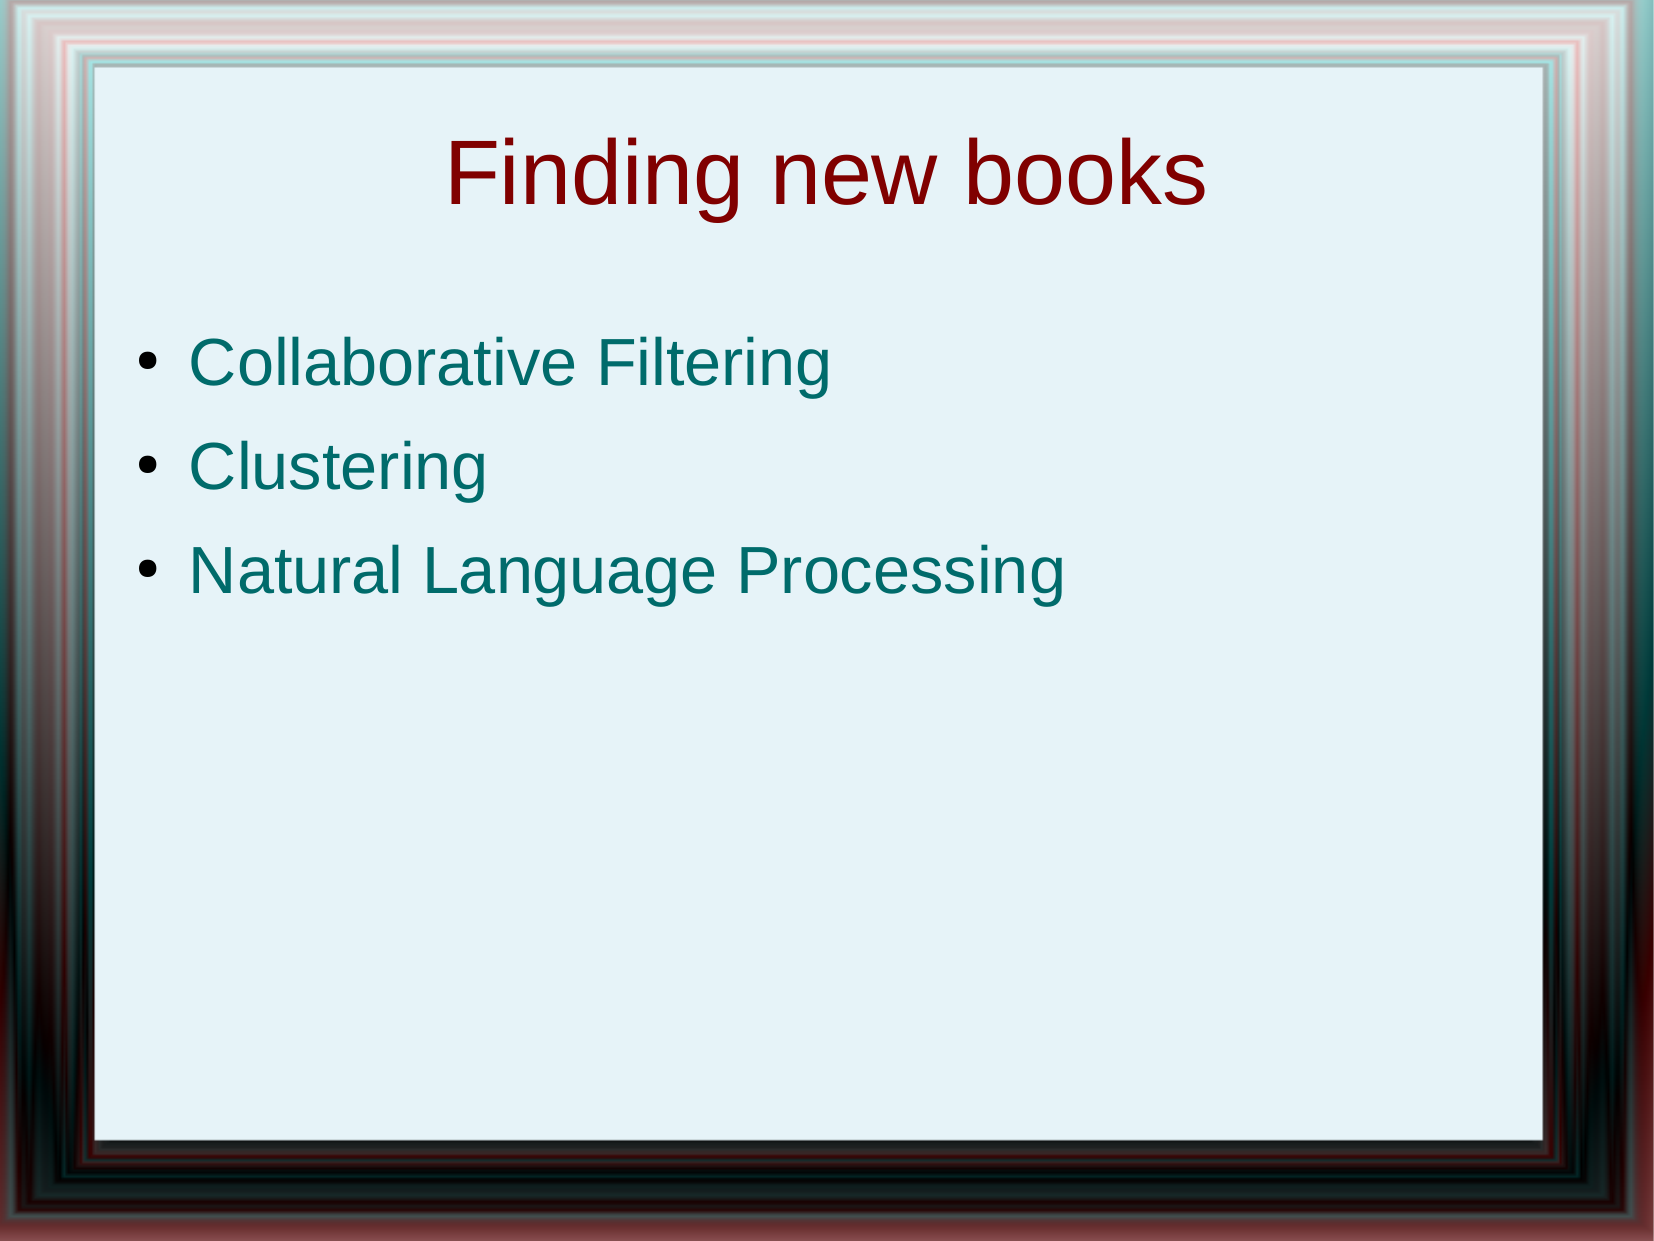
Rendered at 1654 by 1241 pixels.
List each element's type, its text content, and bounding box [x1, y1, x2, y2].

list Collaborative Filtering Clustering Natural Language Processing [118, 324, 1506, 945]
title Finding new books [118, 88, 1536, 257]
picture [0, 0, 1654, 1241]
